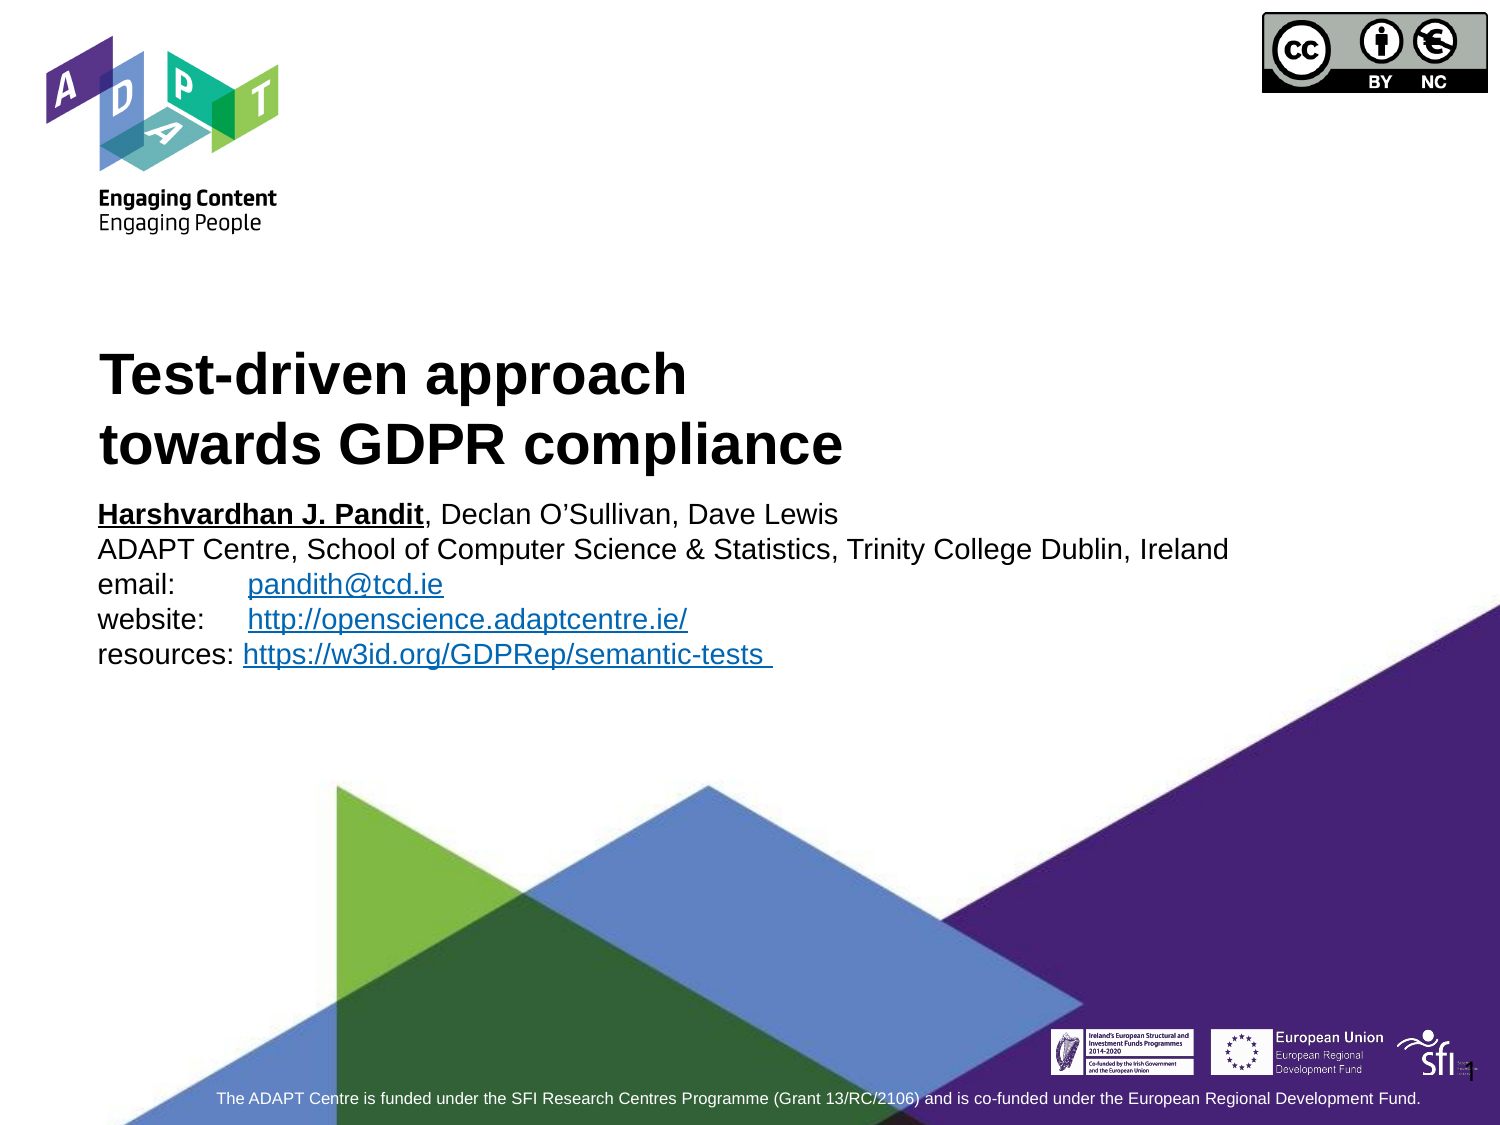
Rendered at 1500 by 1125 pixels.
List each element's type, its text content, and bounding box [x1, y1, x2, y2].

picture [0, 0, 1500, 1125]
subtitle Harshvardhan J. Pandit, Declan O’Sullivan, Dave Lewis ADAPT Centre, School of Computer Science & Statistics, Trinity College Dublin, Ireland email: pandith@tcd.ie website: http://openscience.adaptcentre.ie/ resources: https://w3id.org/GDPRep/semantic-tests [82, 487, 1256, 603]
title Test-driven approach towards GDPR compliance [84, 333, 1462, 479]
slide_number <number> [1403, 1038, 1494, 1125]
text_box The ADAPT Centre is funded under the SFI Research Centres Programme (Grant 13/RC/2106) and is co-funded under the European Regional Development Fund. [205, 1077, 1403, 1125]
